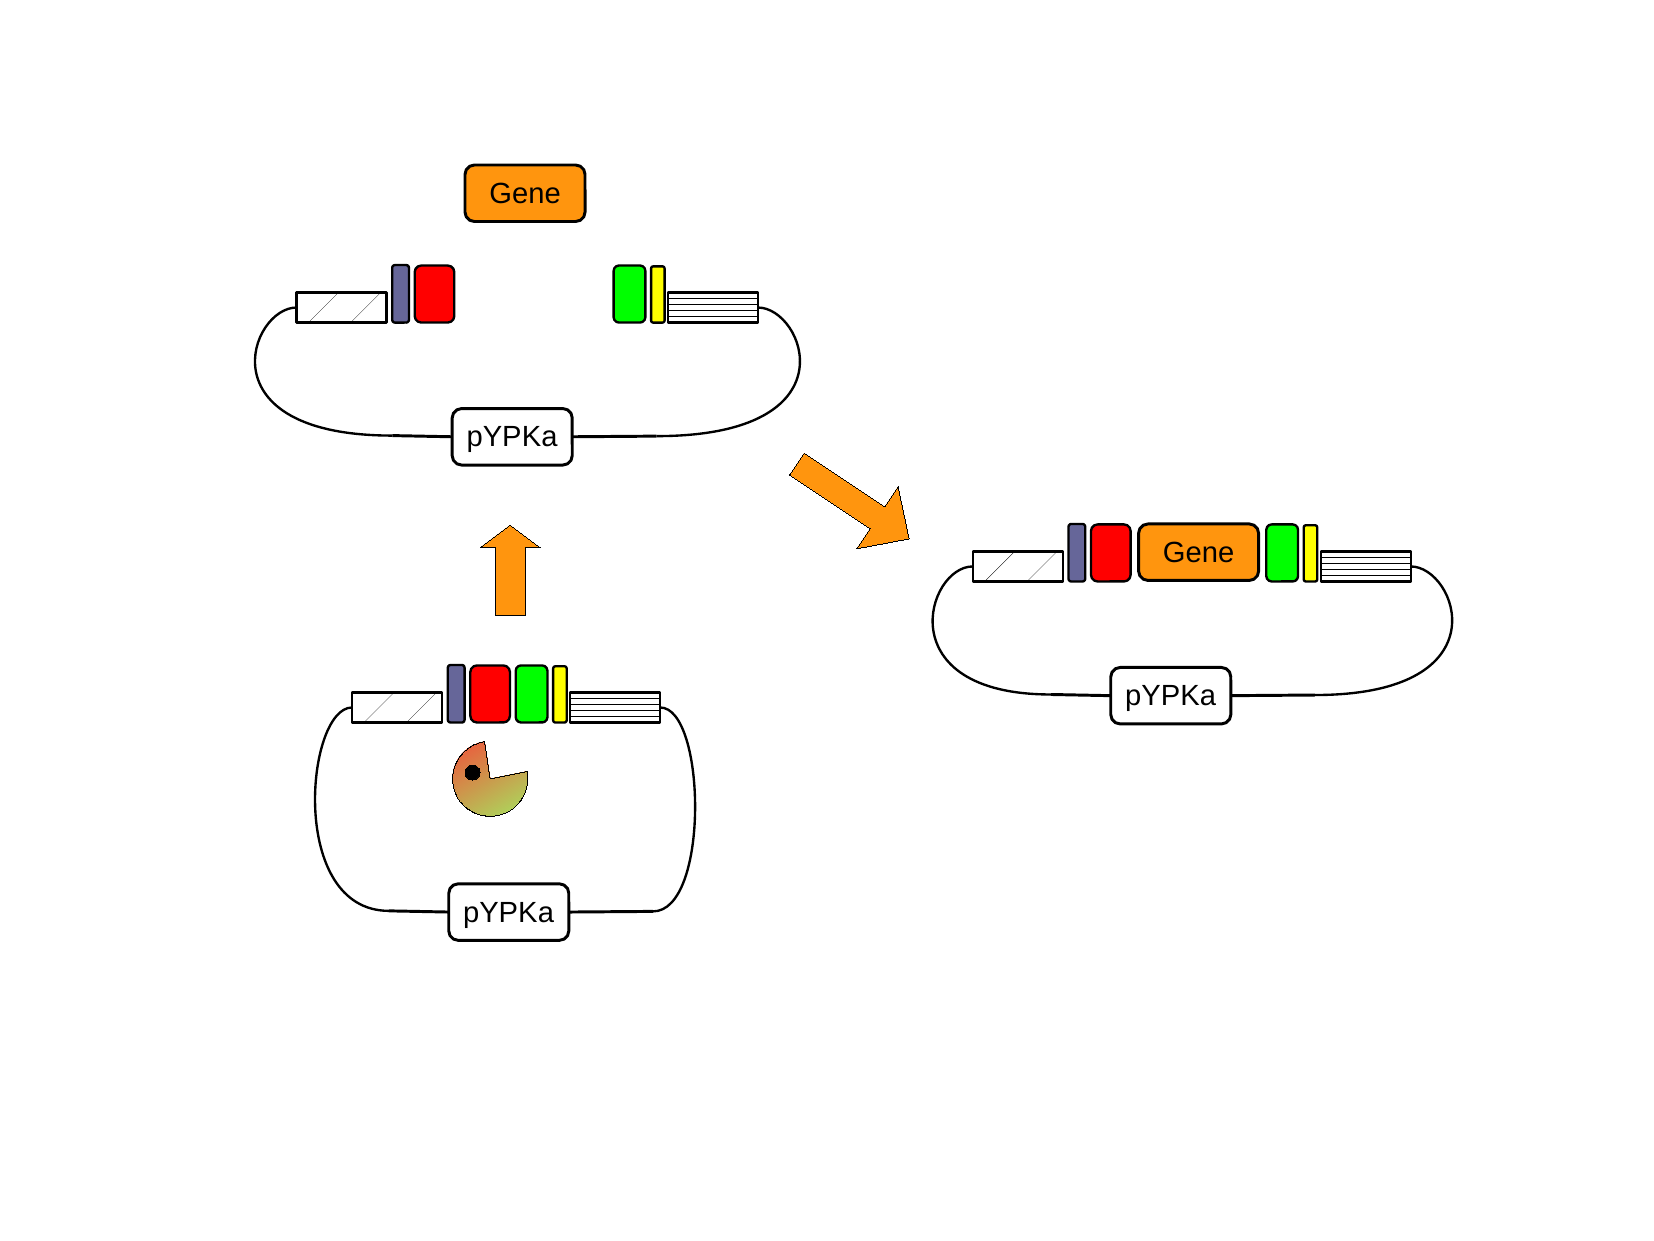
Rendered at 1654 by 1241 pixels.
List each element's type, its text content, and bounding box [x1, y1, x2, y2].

text_box pYPKa [1110, 667, 1231, 724]
text_box [470, 665, 510, 723]
text_box [1266, 524, 1299, 582]
text_box [1068, 523, 1086, 582]
text_box [613, 265, 646, 323]
text_box Gene [465, 165, 586, 222]
text_box [447, 664, 465, 723]
text_box [570, 692, 661, 723]
text_box [1303, 525, 1318, 582]
text_box pYPKa [448, 883, 569, 941]
text_box [515, 665, 548, 723]
text_box [1090, 524, 1131, 582]
text_box [296, 292, 387, 323]
text_box [668, 292, 759, 323]
text_box [392, 265, 409, 323]
text_box [972, 551, 1063, 582]
text_box [789, 453, 910, 549]
text_box [651, 266, 665, 323]
text_box Gene [1138, 523, 1259, 581]
text_box [414, 265, 455, 323]
text_box [1320, 551, 1411, 582]
text_box [452, 741, 528, 817]
text_box [480, 525, 541, 616]
text_box pYPKa [452, 408, 573, 466]
text_box [352, 692, 443, 723]
text_box [553, 666, 567, 723]
